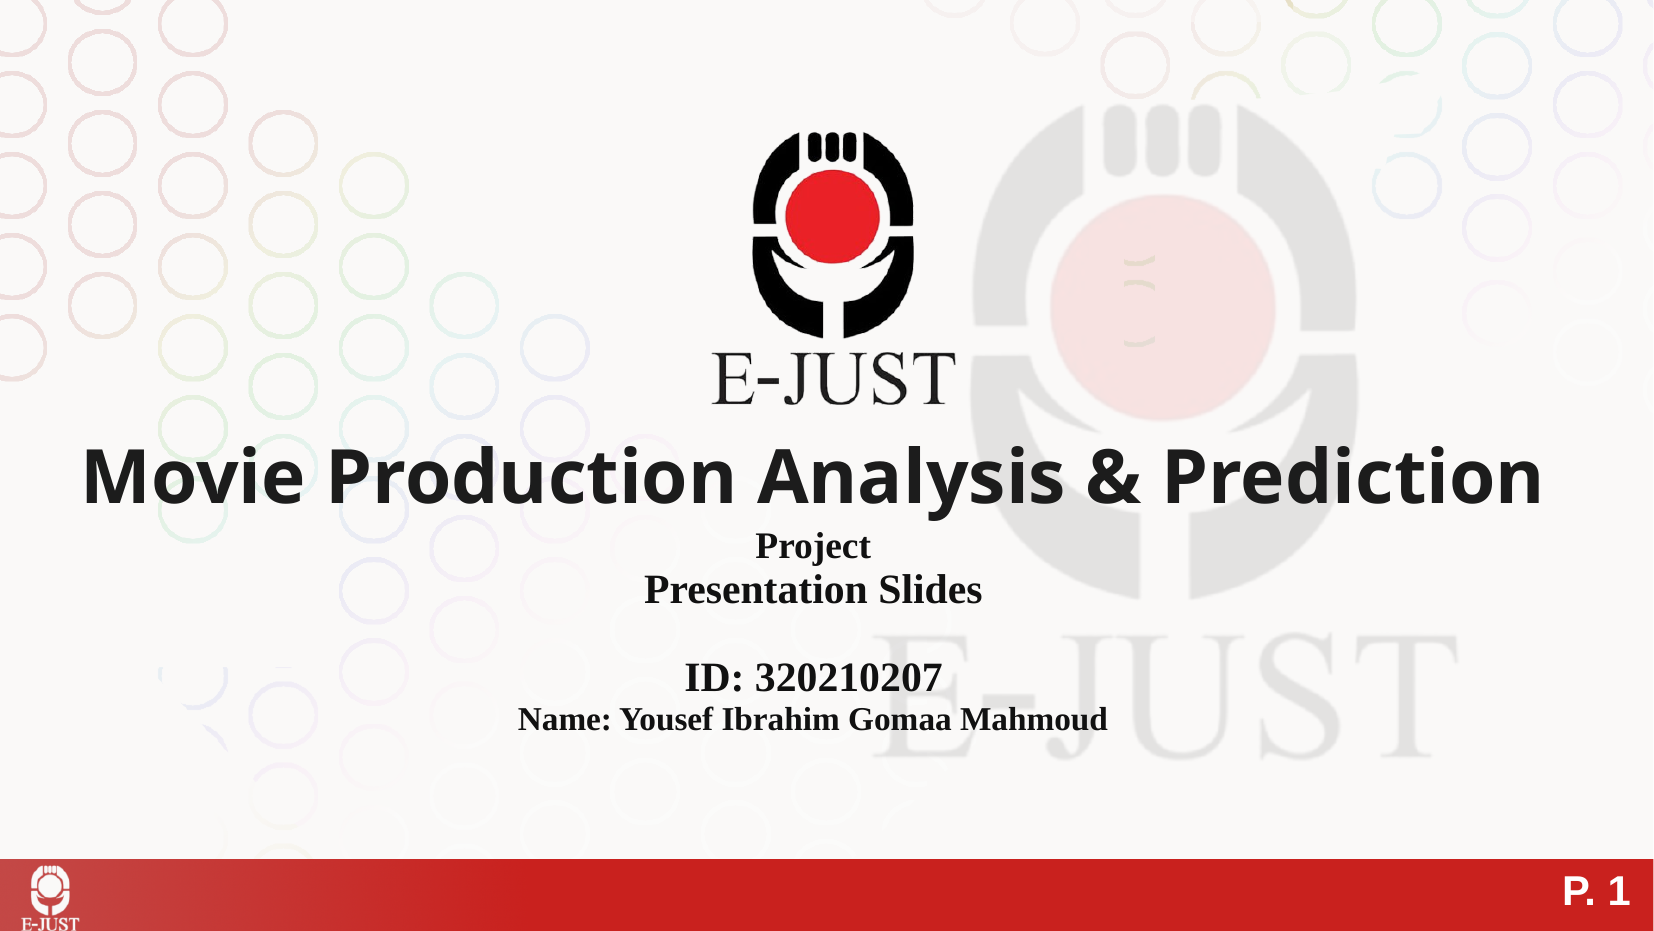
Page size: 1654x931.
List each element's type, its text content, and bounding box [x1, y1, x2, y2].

text_box P. <number> [1368, 860, 1646, 922]
picture [0, 0, 1654, 931]
text_box Movie Production Analysis & Prediction Project Presentation Slides ID: 320210207 Name: Yousef Ibrahim Gomaa Mahmoud [65, 415, 1588, 808]
